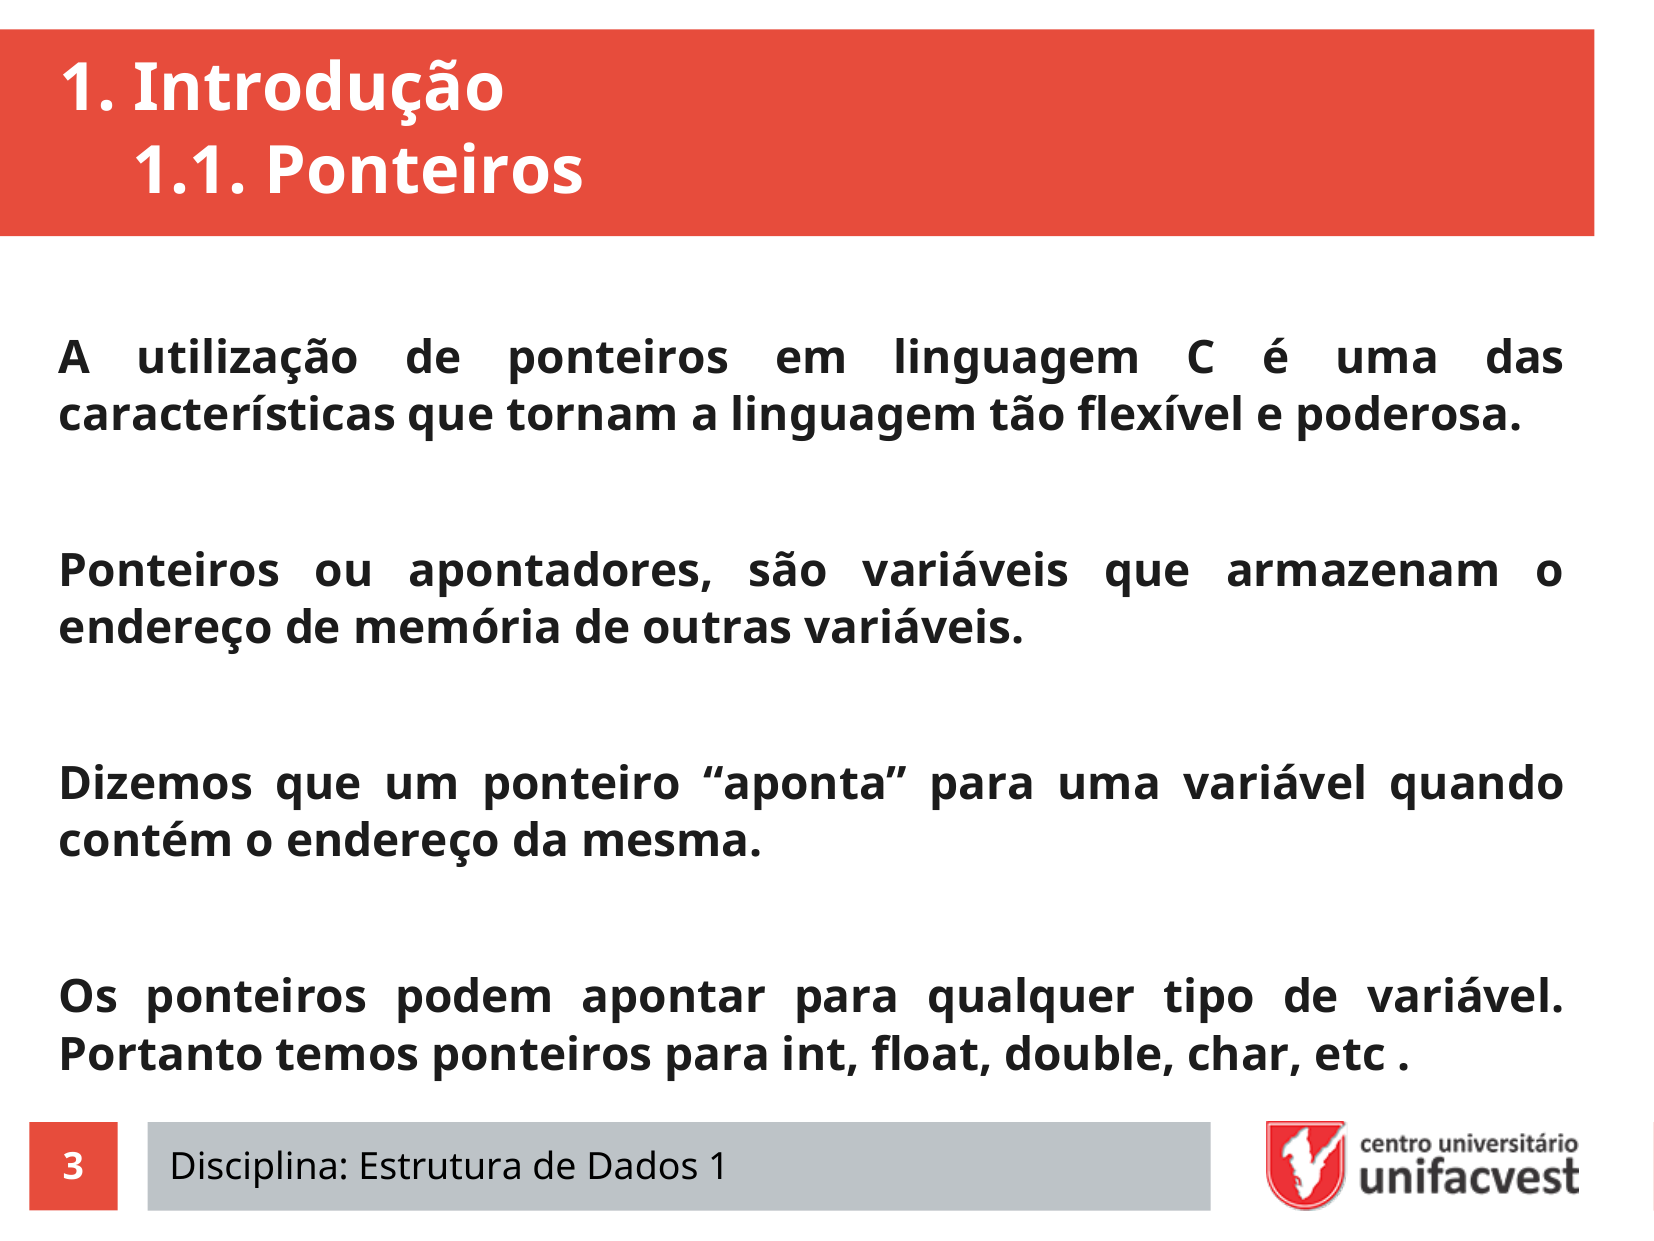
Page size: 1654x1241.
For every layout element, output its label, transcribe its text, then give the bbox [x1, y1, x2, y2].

picture [1266, 1121, 1579, 1211]
list A utilização de ponteiros em linguagem C é uma das características que tornam a linguagem tão flexível e poderosa. Ponteiros ou apontadores, são variáveis que armazenam o endereço de memória de outras variáveis. Dizemos que um ponteiro “aponta” para uma variável quando contém o endereço da mesma. Os ponteiros podem apontar para qualquer tipo de variável. Portanto temos ponteiros para int, float, double, char, etc . [59, 324, 1566, 1093]
text_box [1238, 1120, 1654, 1212]
title 1. Introdução 1.1. Ponteiros [59, 59, 1595, 207]
text_box Disciplina: Estrutura de Dados 1 [154, 1132, 1205, 1196]
